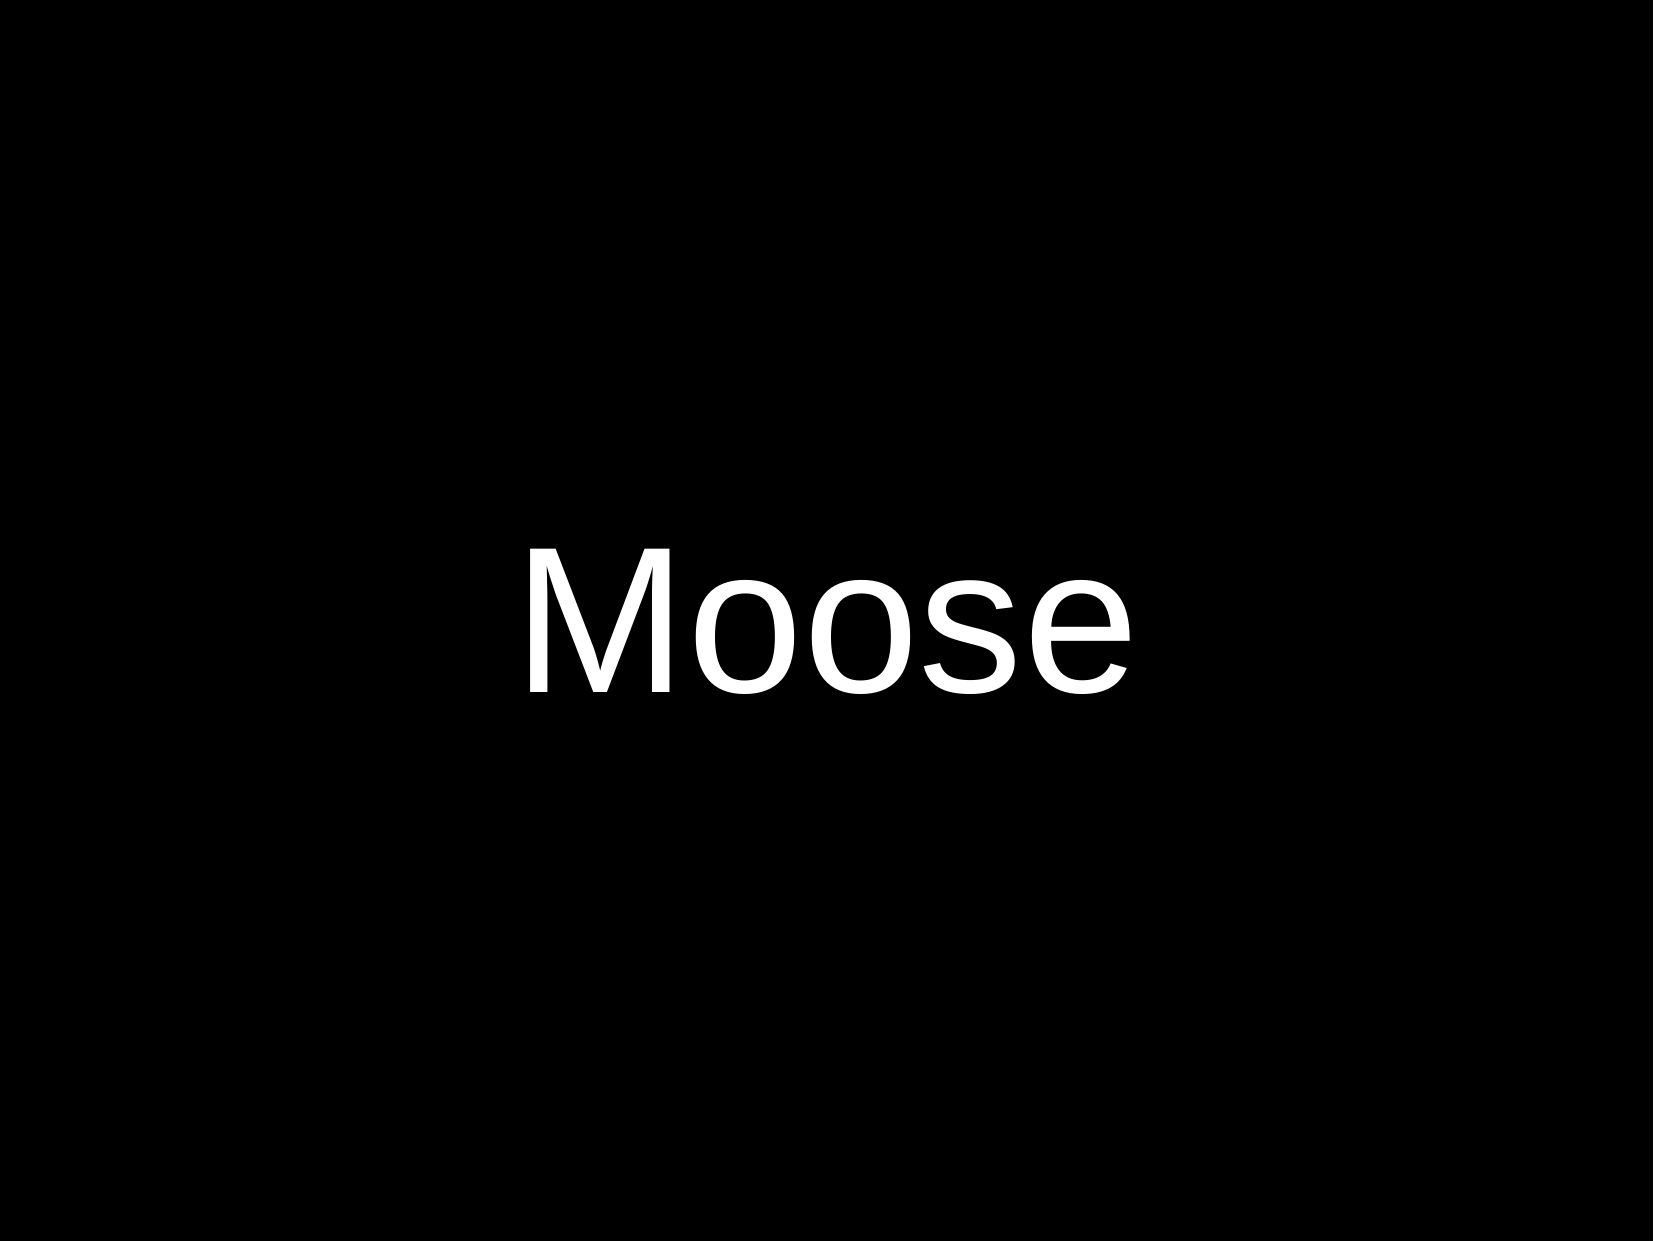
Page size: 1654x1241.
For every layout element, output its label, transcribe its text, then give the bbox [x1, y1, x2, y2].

title Moose [82, 101, 1571, 1140]
